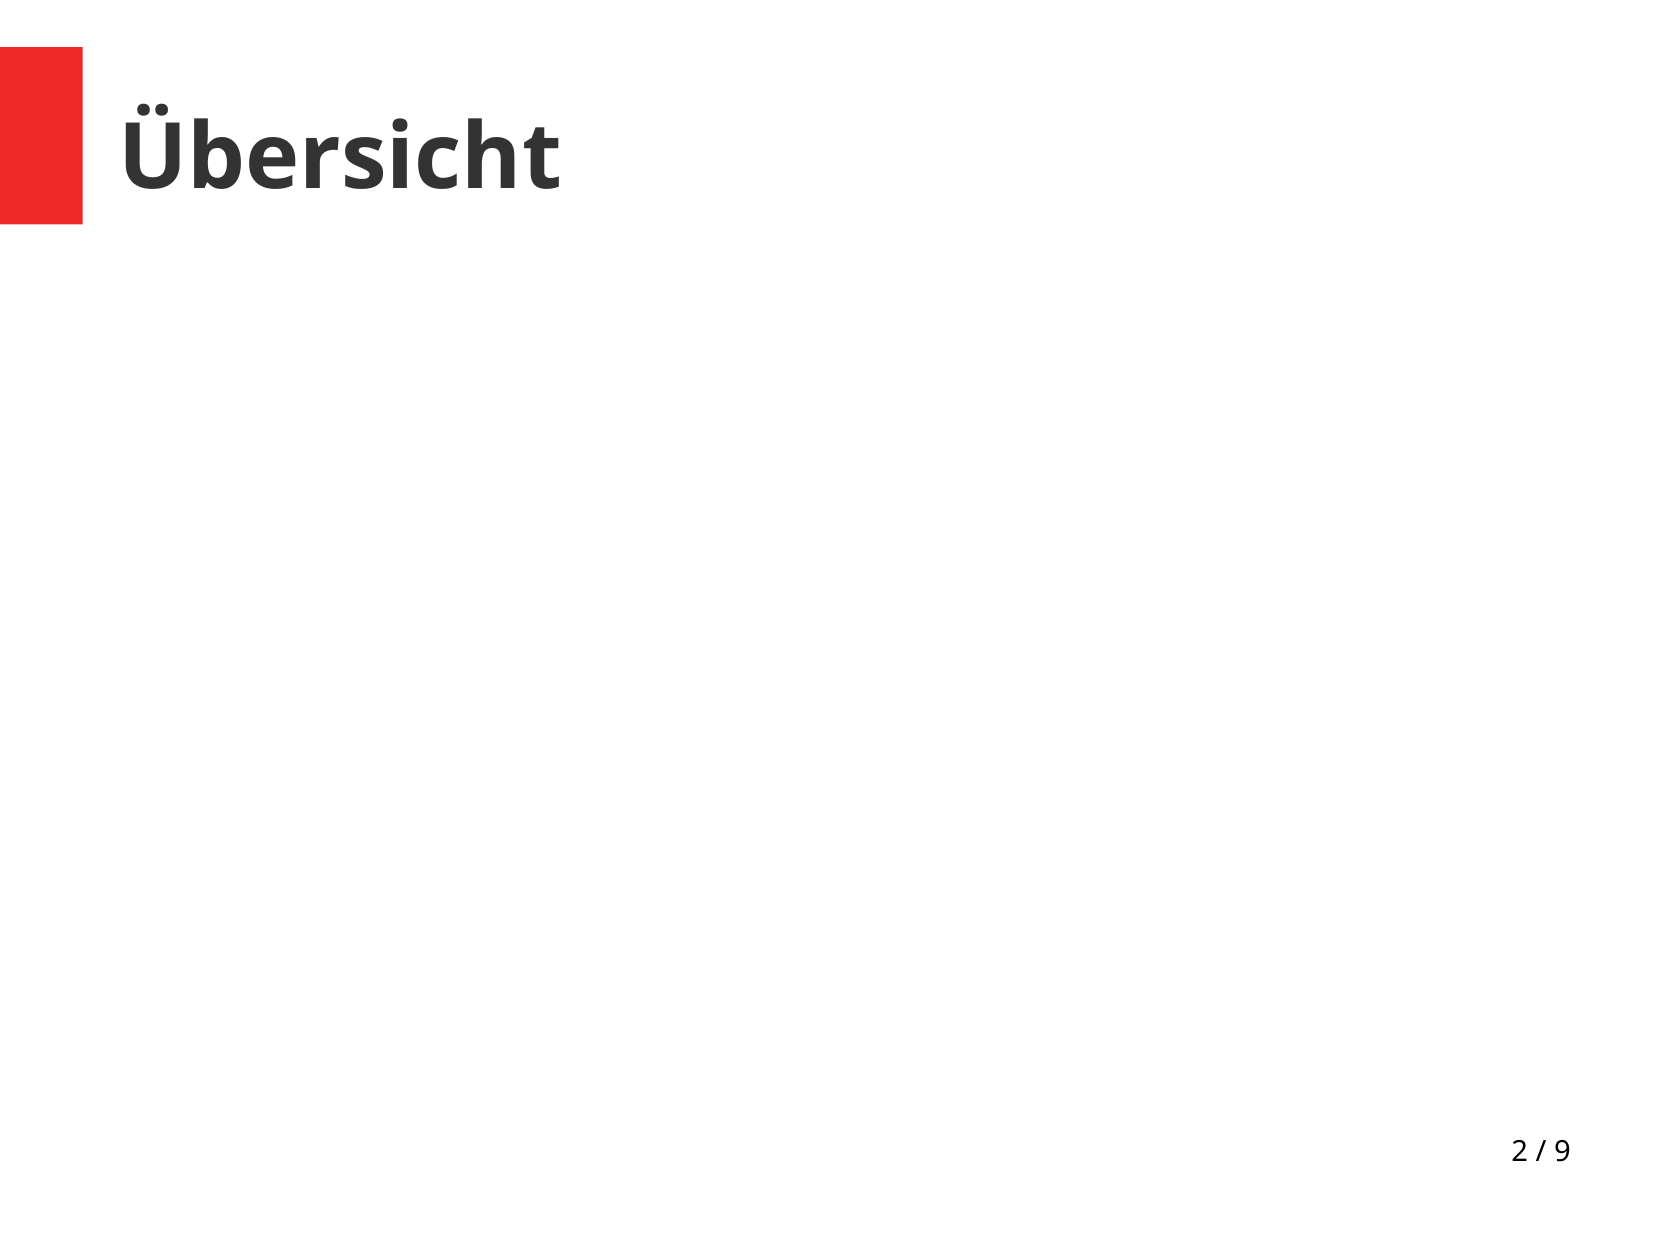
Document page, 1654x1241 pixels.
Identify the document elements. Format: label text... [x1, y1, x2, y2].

title Übersicht [118, 49, 1571, 257]
